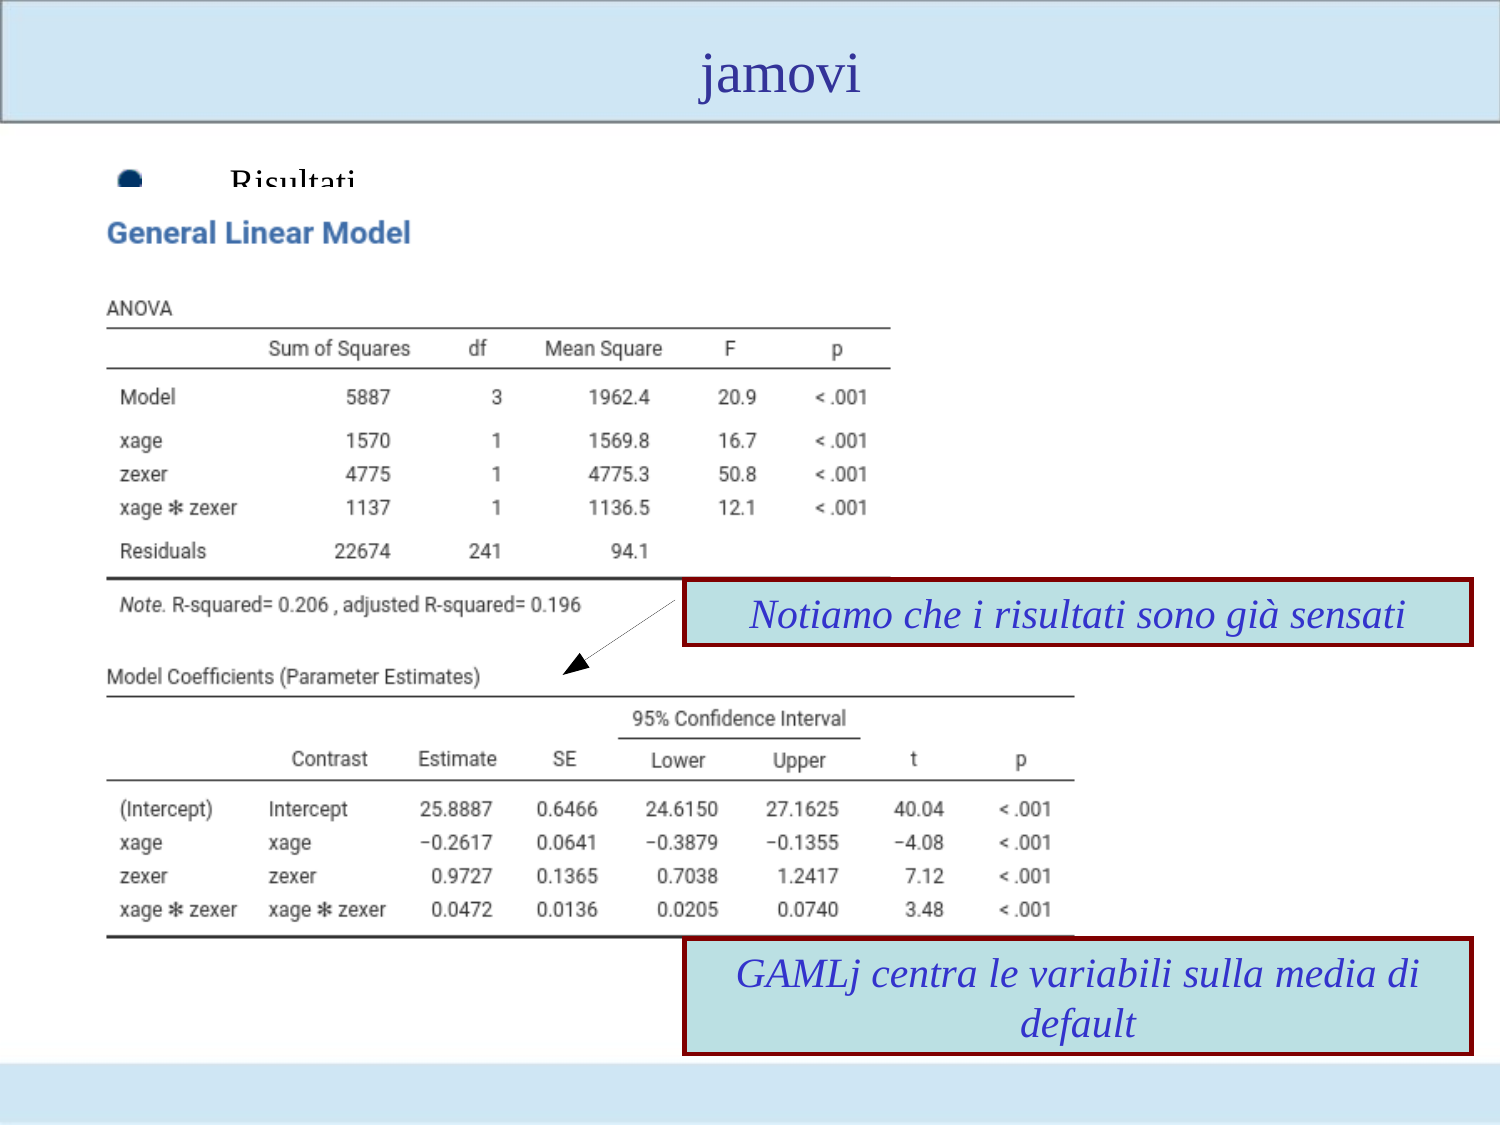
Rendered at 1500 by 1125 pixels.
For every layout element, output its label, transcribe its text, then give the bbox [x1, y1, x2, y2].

text_box Risultati [99, 149, 1463, 211]
text_box Notiamo che i risultati sono già sensati [684, 579, 1472, 646]
picture [0, 0, 1500, 1125]
title jamovi [249, 21, 1313, 117]
text_box GAMLj centra le variabili sulla media di default [684, 938, 1472, 1054]
